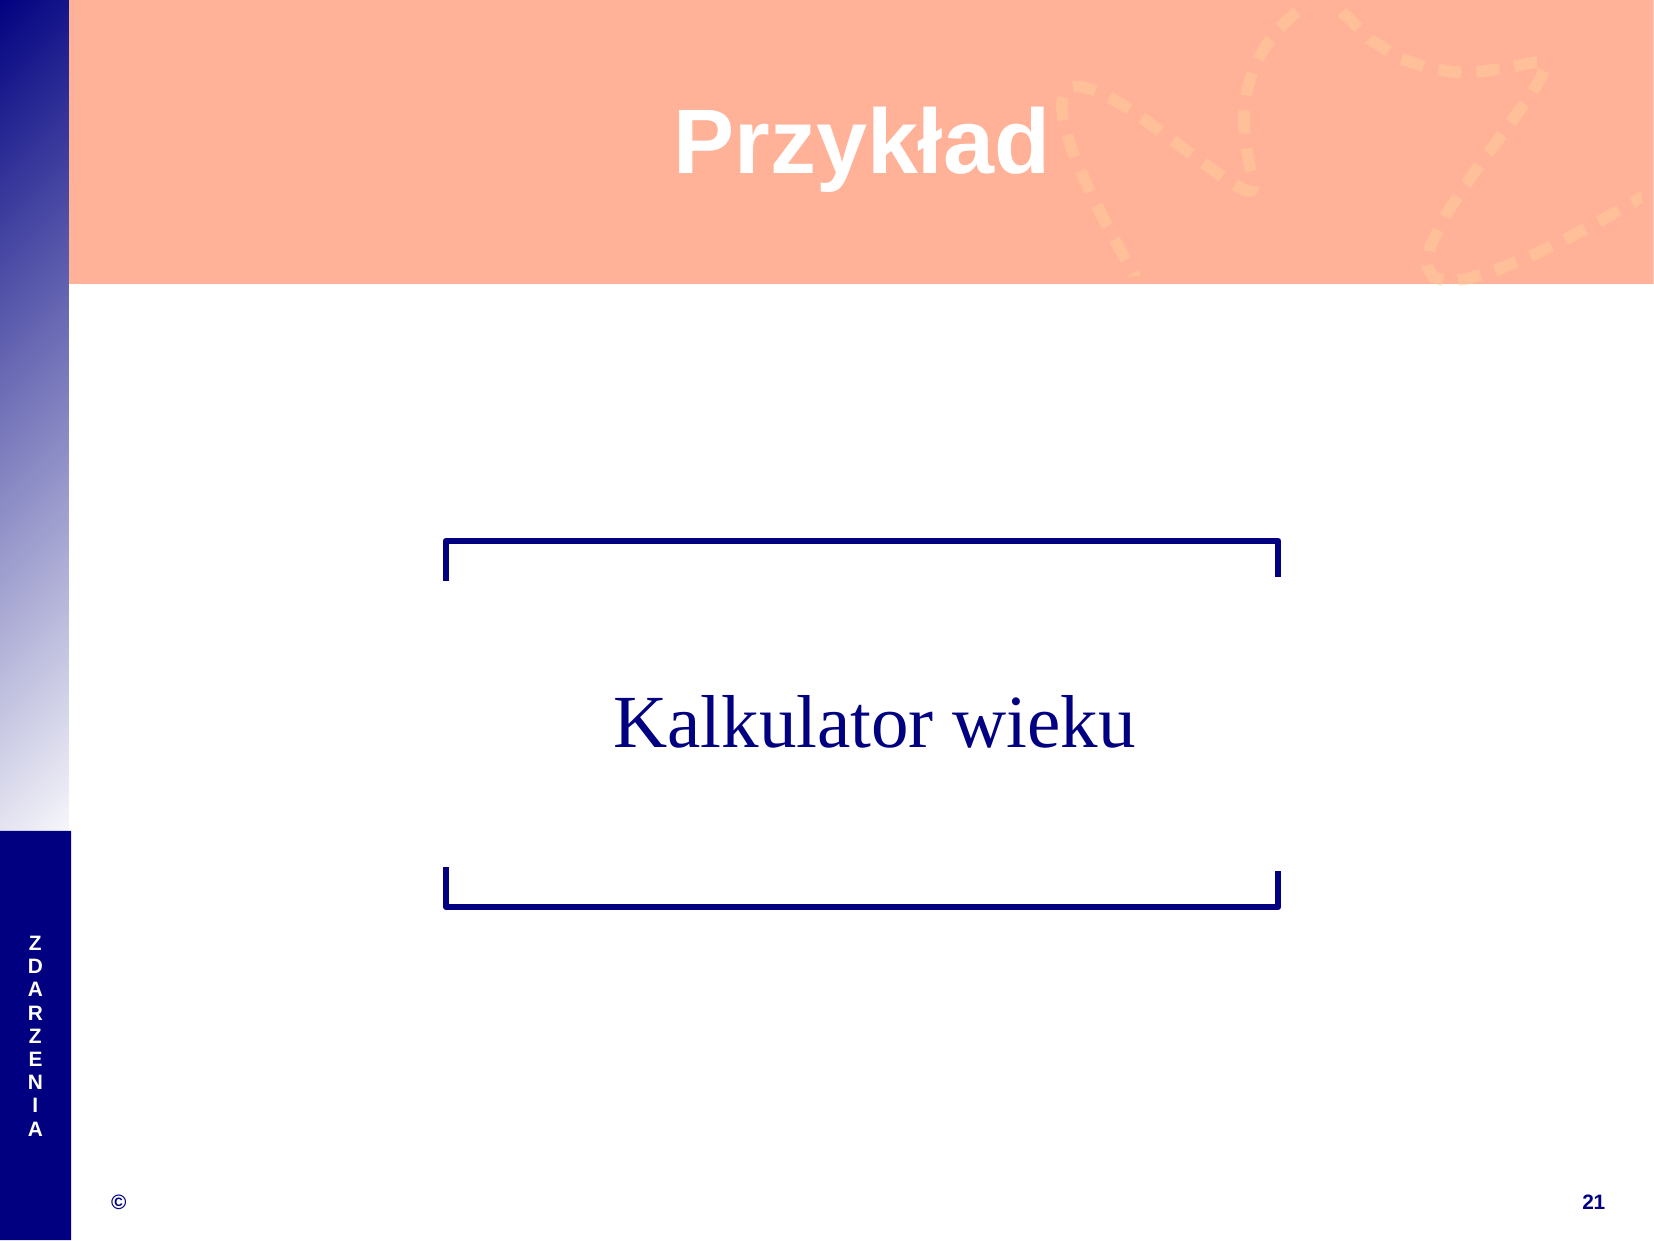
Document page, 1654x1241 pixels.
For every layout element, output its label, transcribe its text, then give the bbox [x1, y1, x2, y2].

title Przykład [70, 37, 1654, 246]
text_box Z D A R Z E N I A [0, 831, 71, 1241]
text_box Kalkulator wieku [461, 513, 1263, 931]
